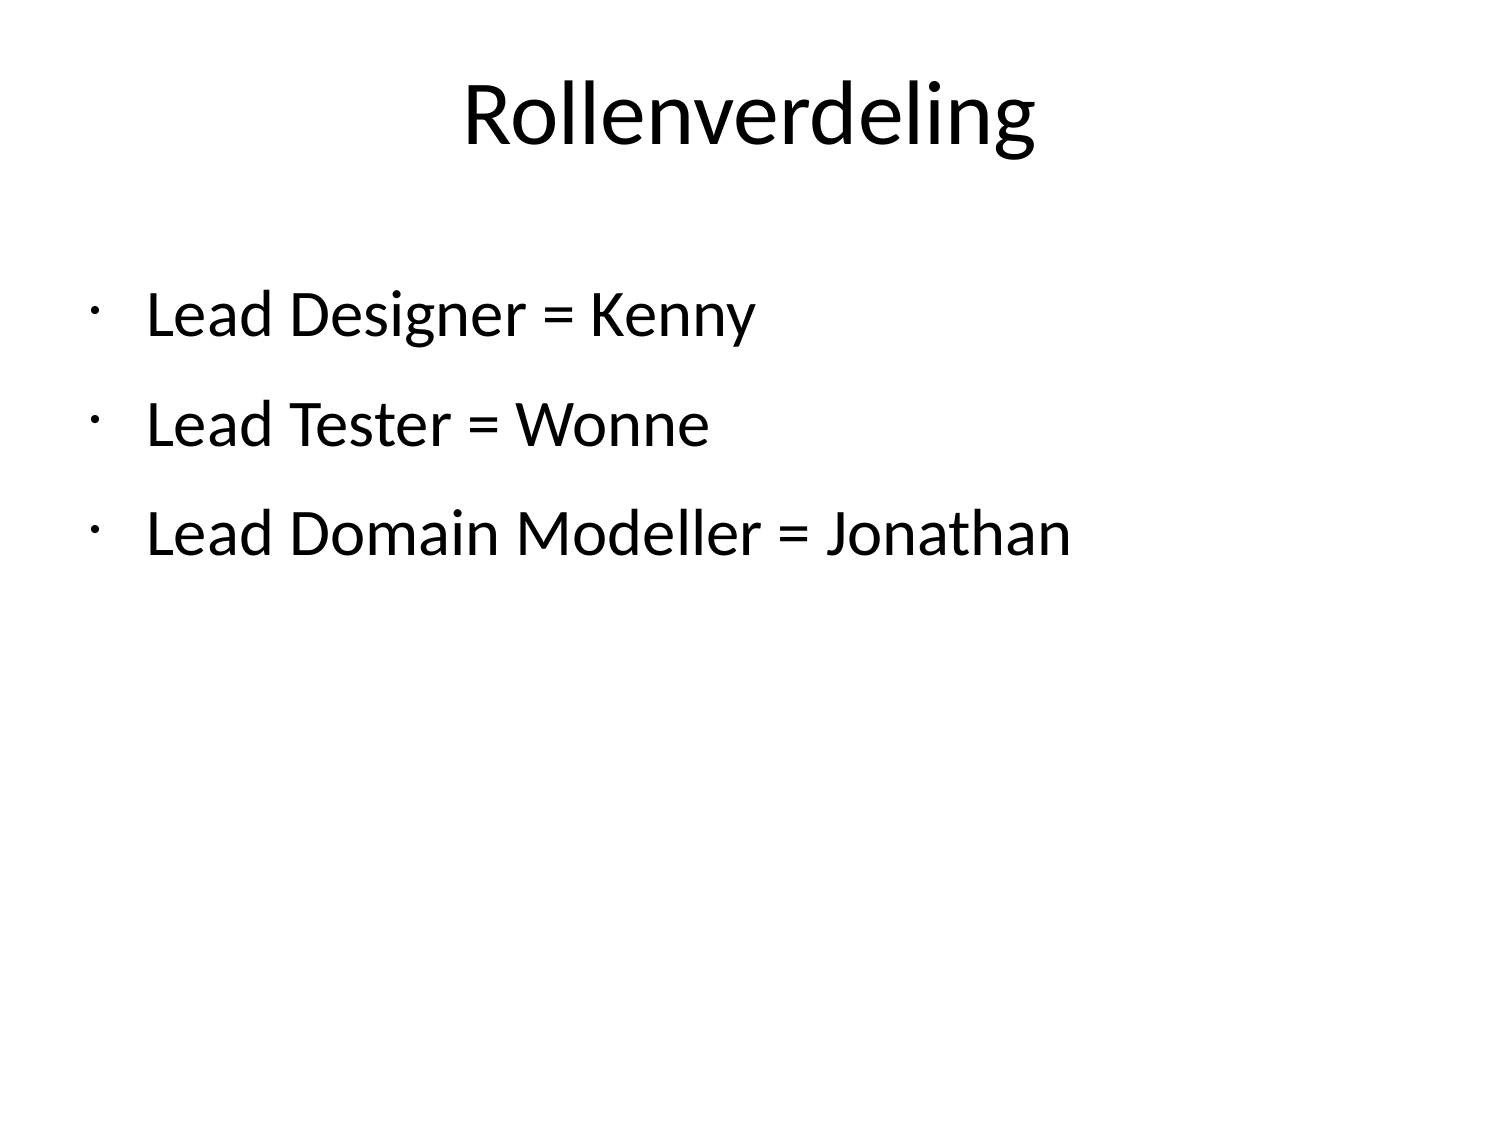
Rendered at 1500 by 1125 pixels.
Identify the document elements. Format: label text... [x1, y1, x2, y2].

list Lead Designer = Kenny Lead Tester = Wonne Lead Domain Modeller = Jonathan [75, 262, 1425, 1005]
title Rollenverdeling [75, 45, 1425, 233]
